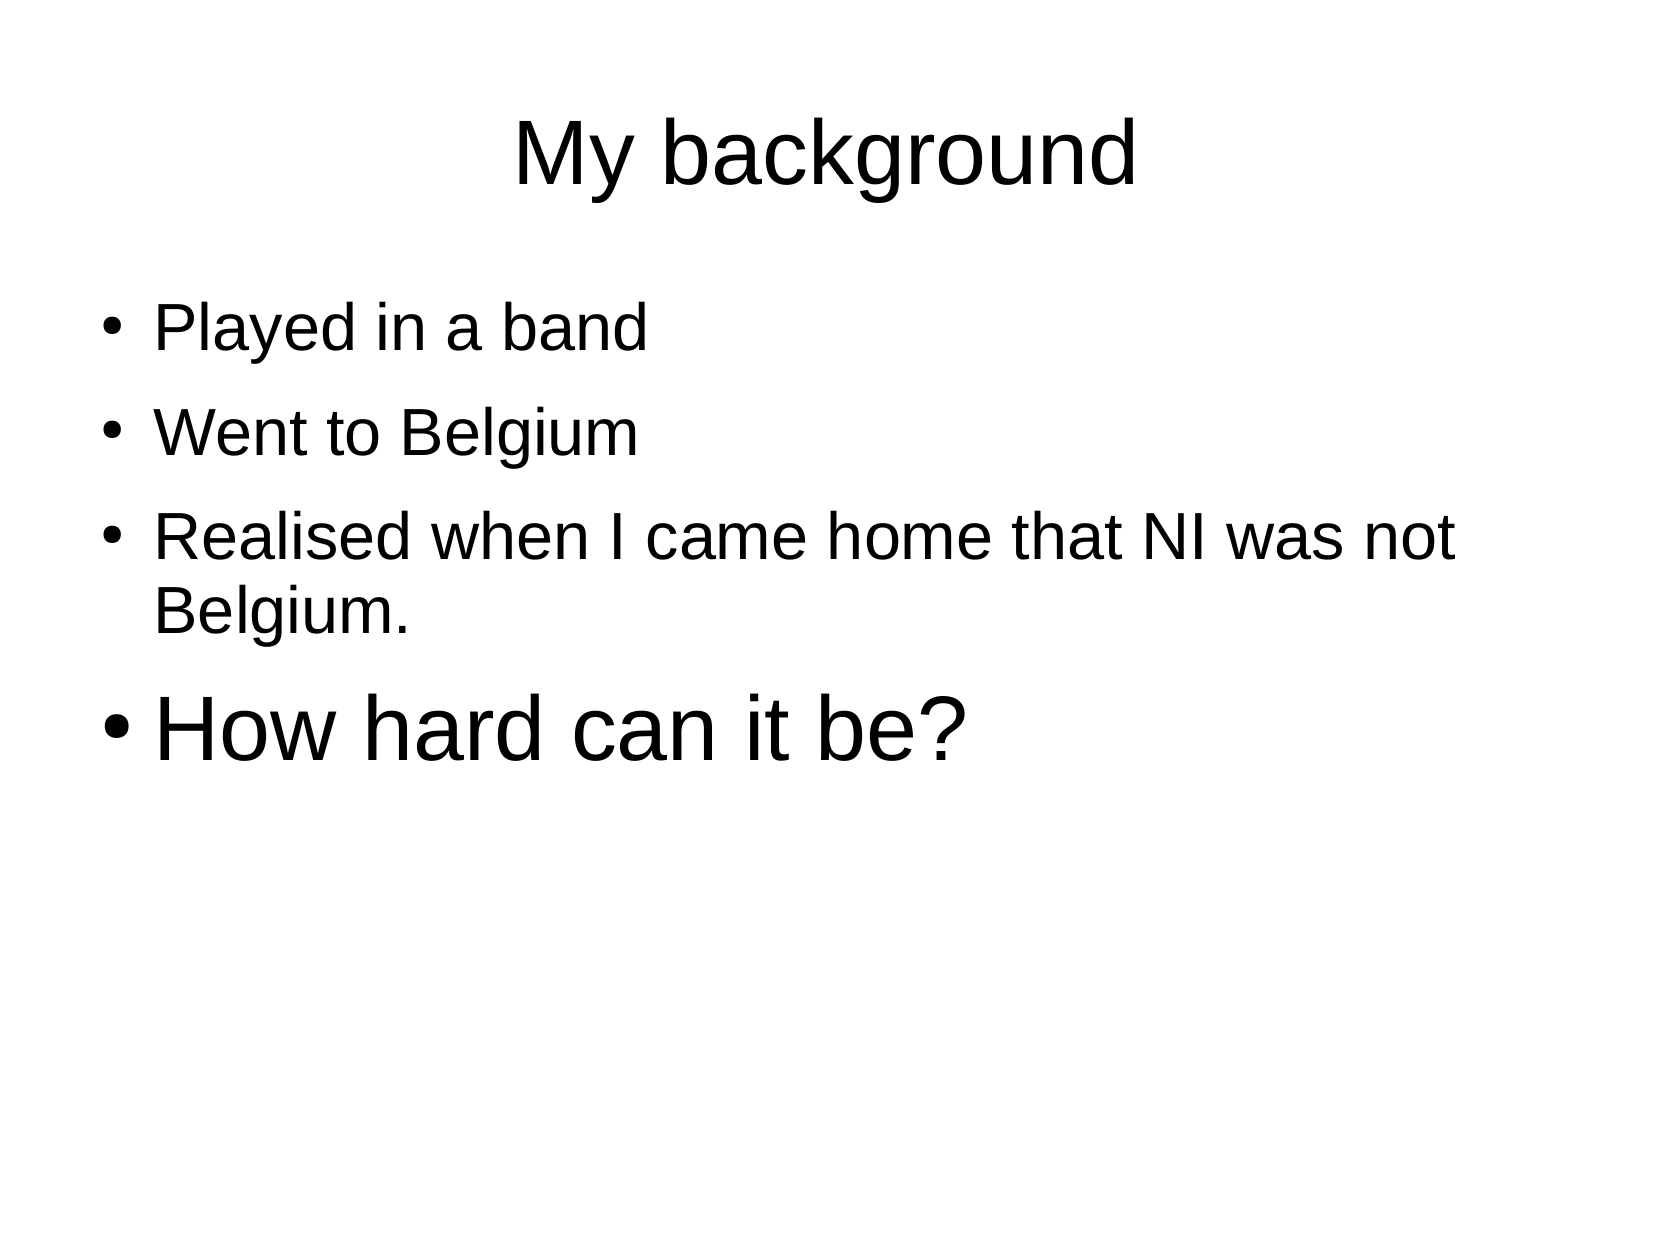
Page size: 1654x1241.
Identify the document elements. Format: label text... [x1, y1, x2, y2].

title My background [82, 49, 1571, 257]
list Played in a band Went to Belgium Realised when I came home that NI was not Belgium. How hard can it be? [82, 290, 1571, 1010]
